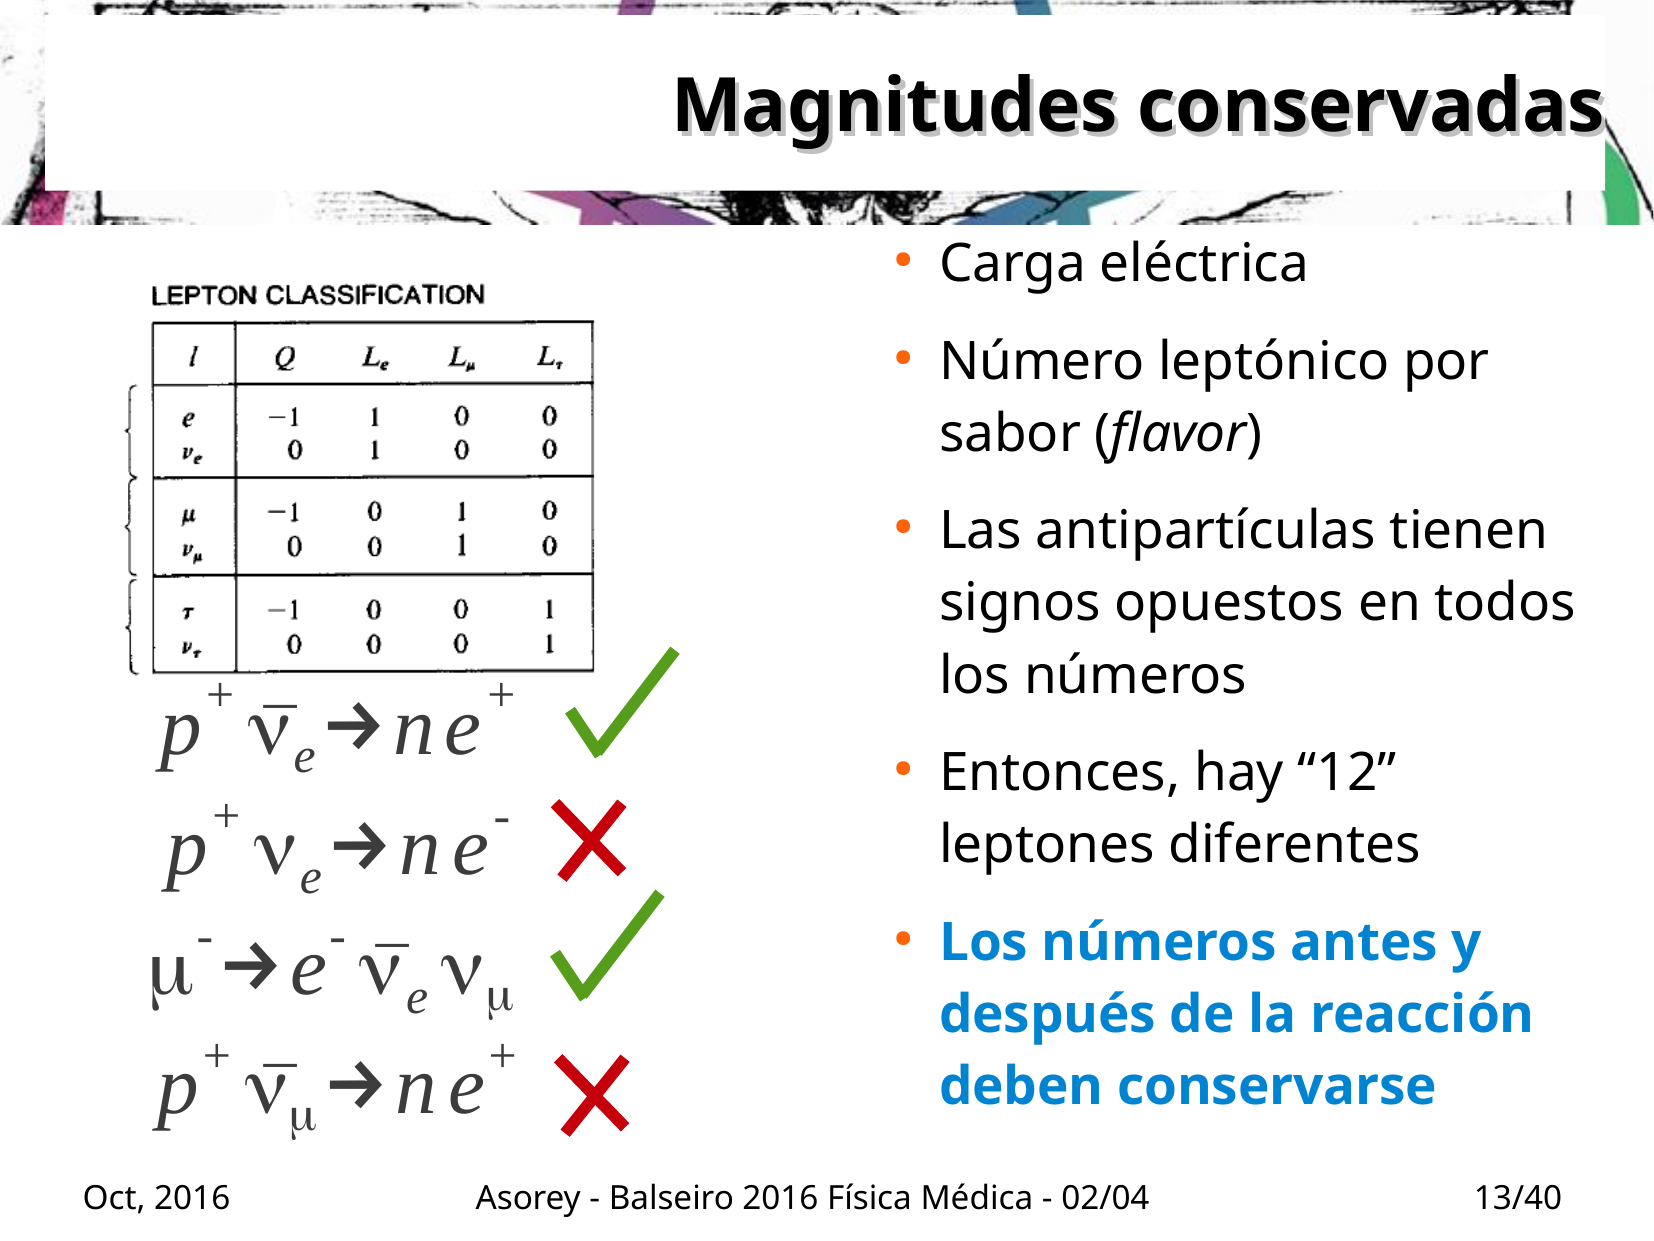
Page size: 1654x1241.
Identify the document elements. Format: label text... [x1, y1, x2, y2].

picture [0, 0, 1654, 225]
picture [81, 269, 628, 700]
title Magnitudes conservadas [45, 15, 1606, 191]
list Carga eléctrica Número leptónico por sabor (flavor) Las antipartículas tienen signos opuestos en todos los números Entonces, hay “12” leptones diferentes Los números antes y después de la reacción deben conservarse [878, 225, 1606, 1126]
chart [138, 668, 526, 1144]
